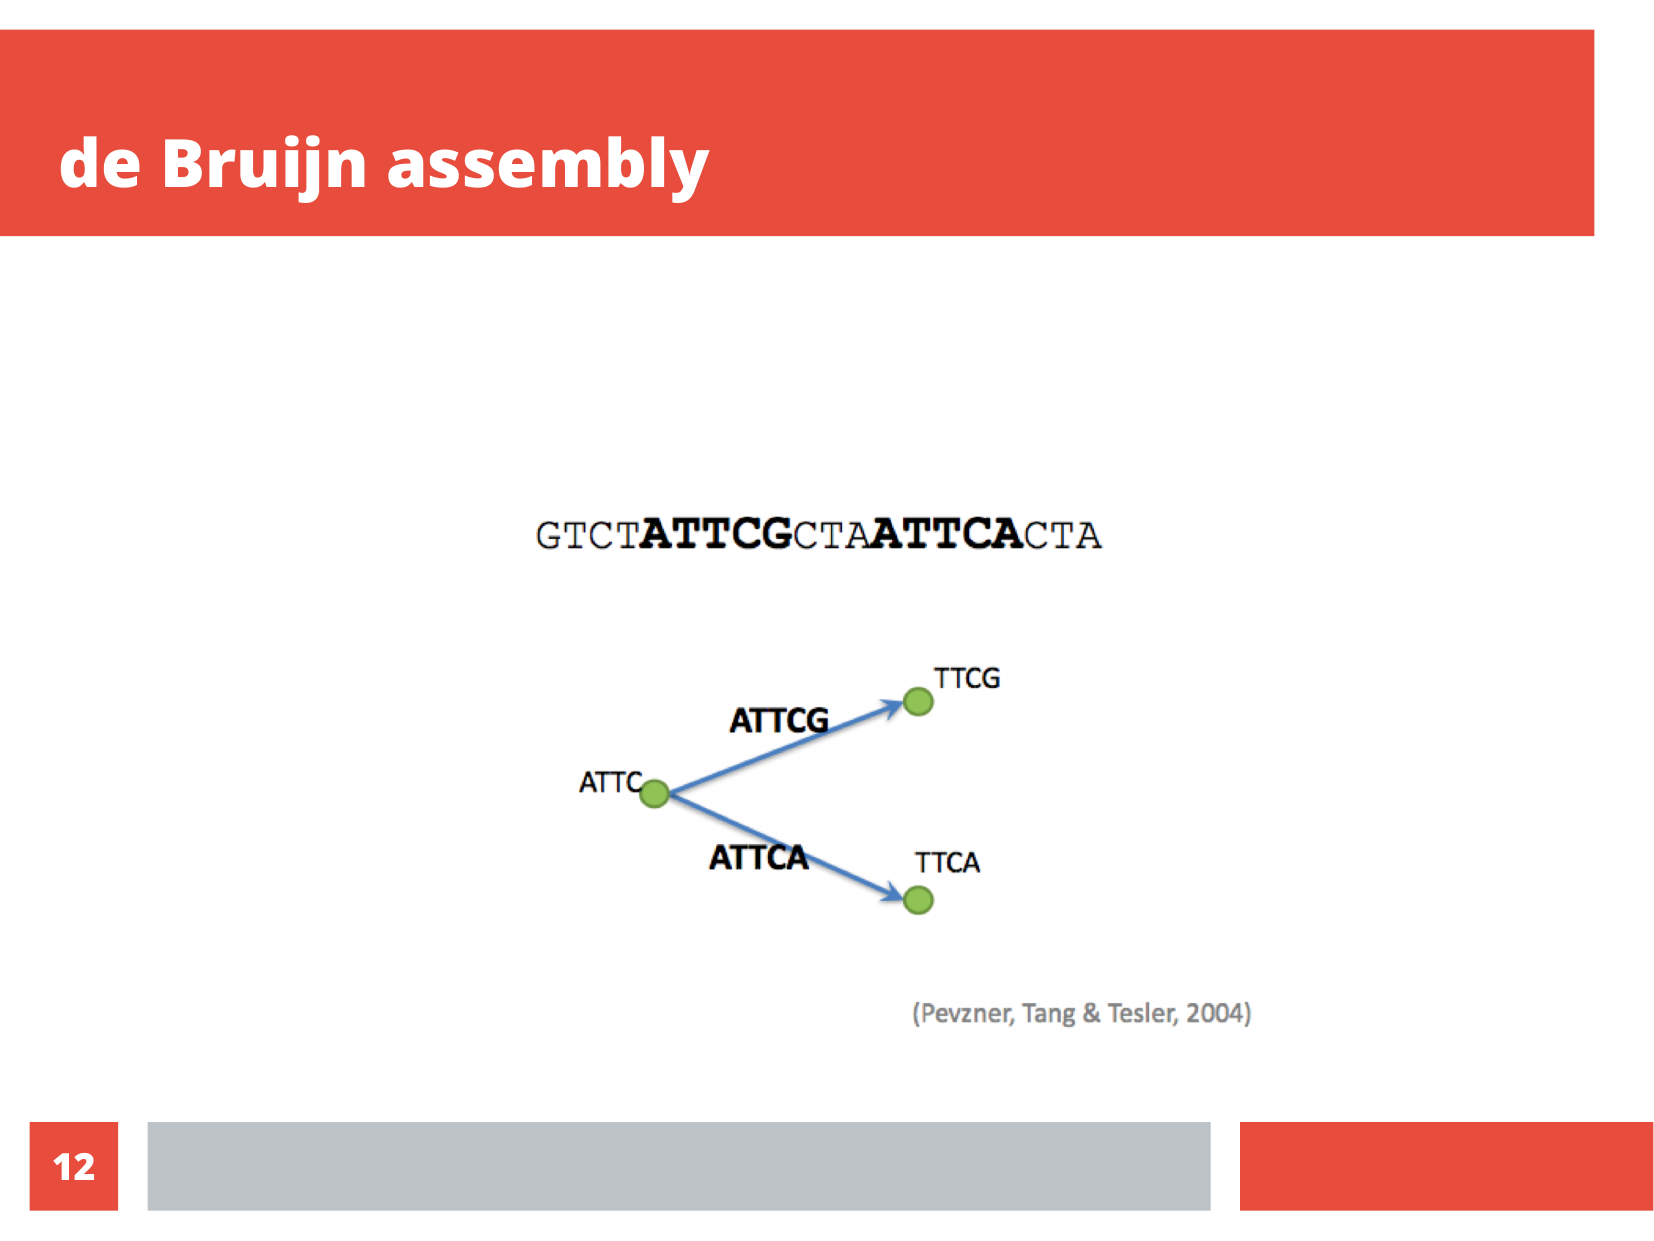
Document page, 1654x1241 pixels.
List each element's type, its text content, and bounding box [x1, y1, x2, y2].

picture [262, 269, 1396, 1107]
title de Bruijn assembly [59, 59, 1595, 207]
